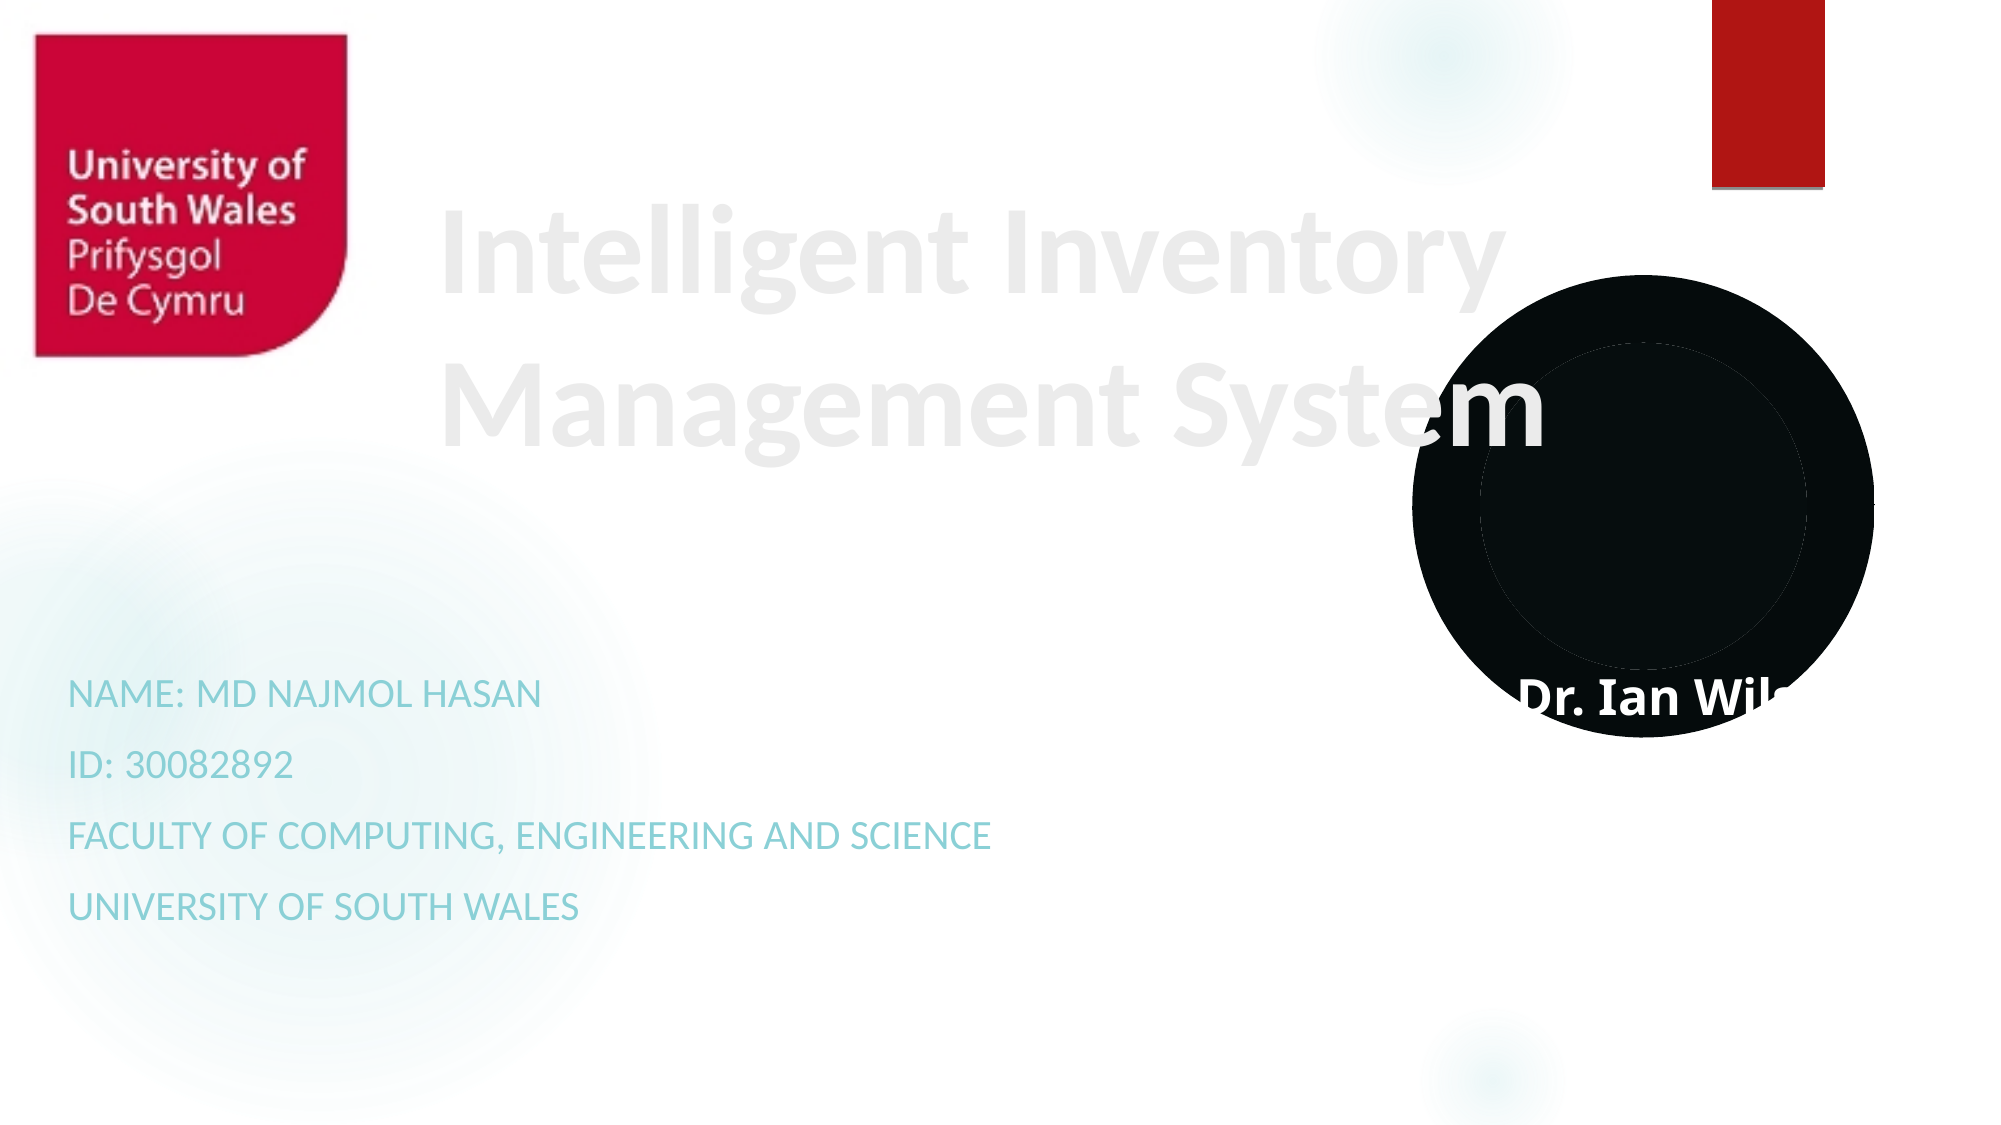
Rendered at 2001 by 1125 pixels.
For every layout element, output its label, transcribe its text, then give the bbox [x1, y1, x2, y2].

picture [0, 0, 382, 392]
text_box Professor Name: Dr. Ian Wilson Faculty of Computing, Engineering and Science University of South Wales [1075, 658, 1964, 856]
subtitle Name: Md Najmol hasan ID: 30082892 Faculty of Computing, Engineering and Science University of South Wales [52, 658, 1040, 1030]
title Intelligent Inventory Management System [422, 0, 1930, 479]
